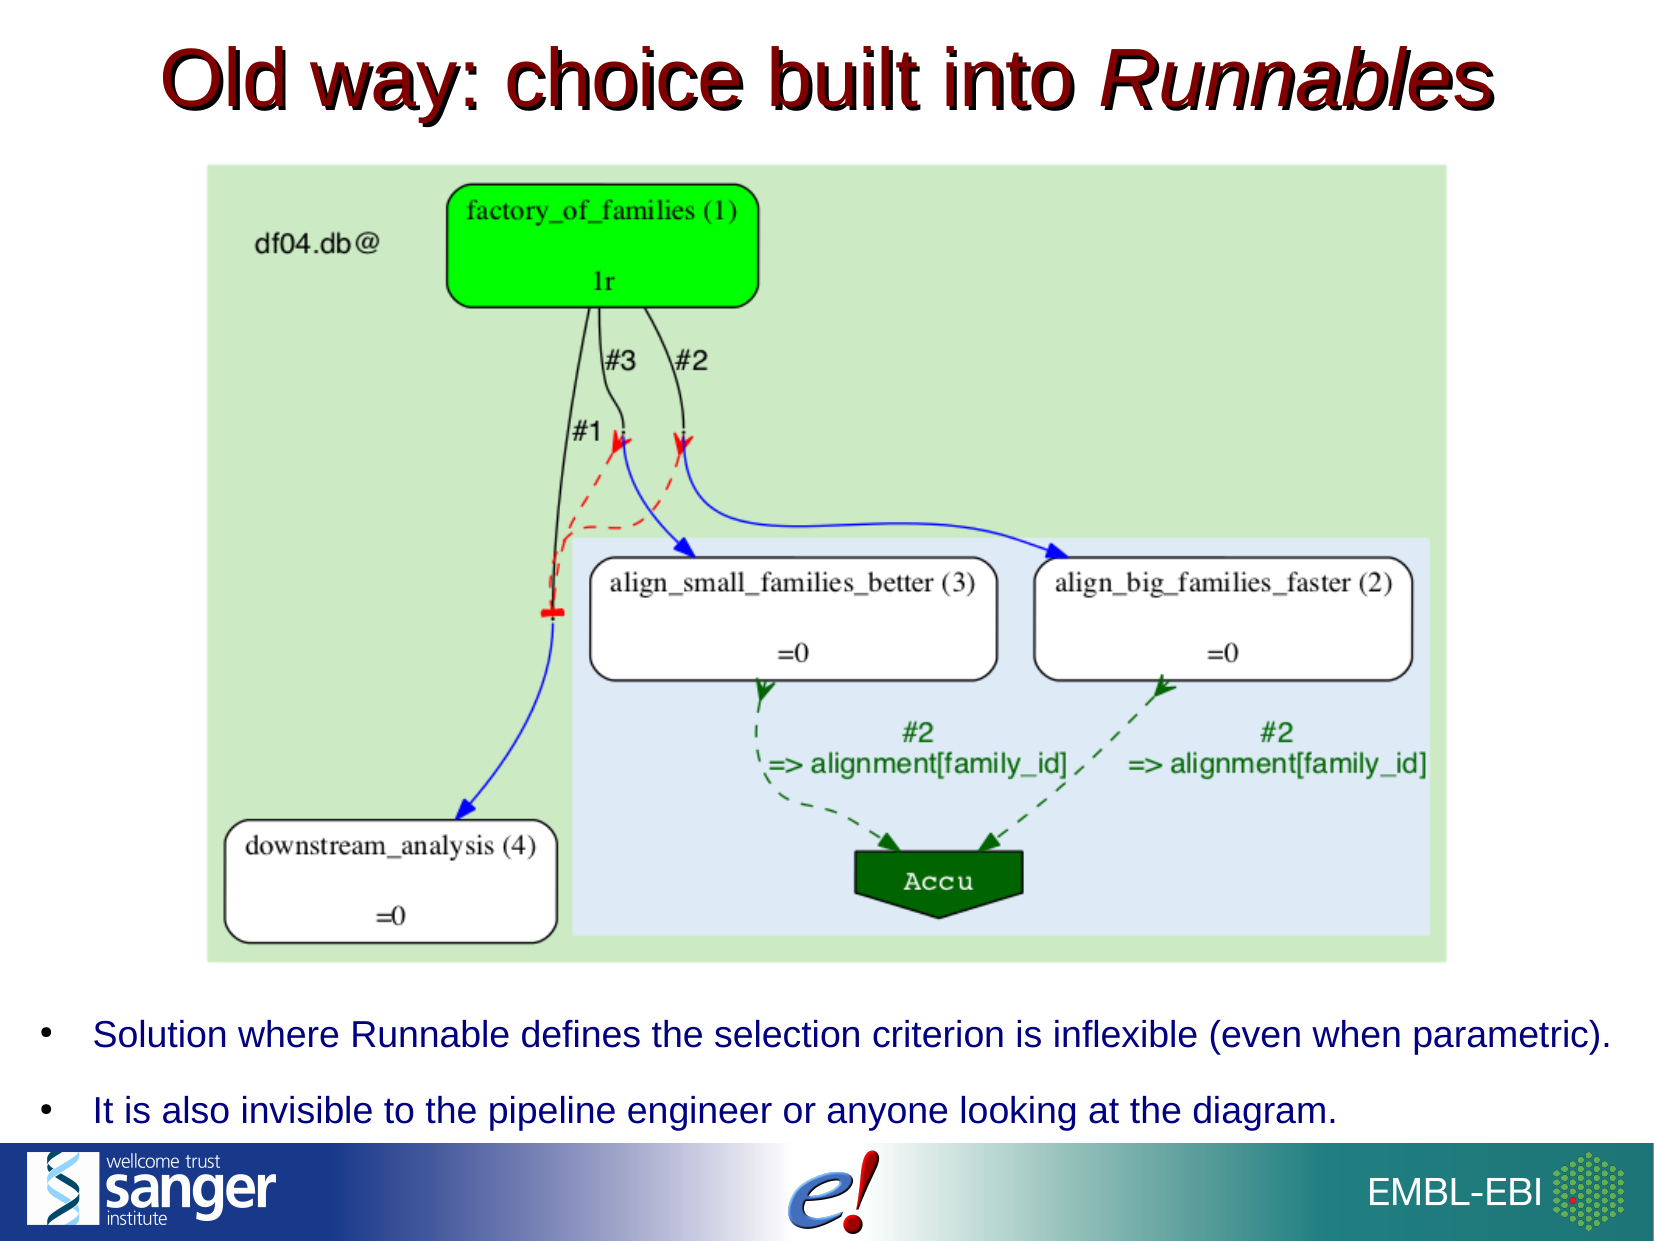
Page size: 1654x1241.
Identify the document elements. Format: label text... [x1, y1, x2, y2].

picture [177, 135, 1477, 993]
picture [0, 1143, 1654, 1241]
title Old way: choice built into Runnables [82, 31, 1571, 239]
list Solution where Runnable defines the selection criterion is inflexible (even when parametric). It is also invisible to the pipeline engineer or anyone looking at the diagram. [21, 1012, 1629, 1191]
